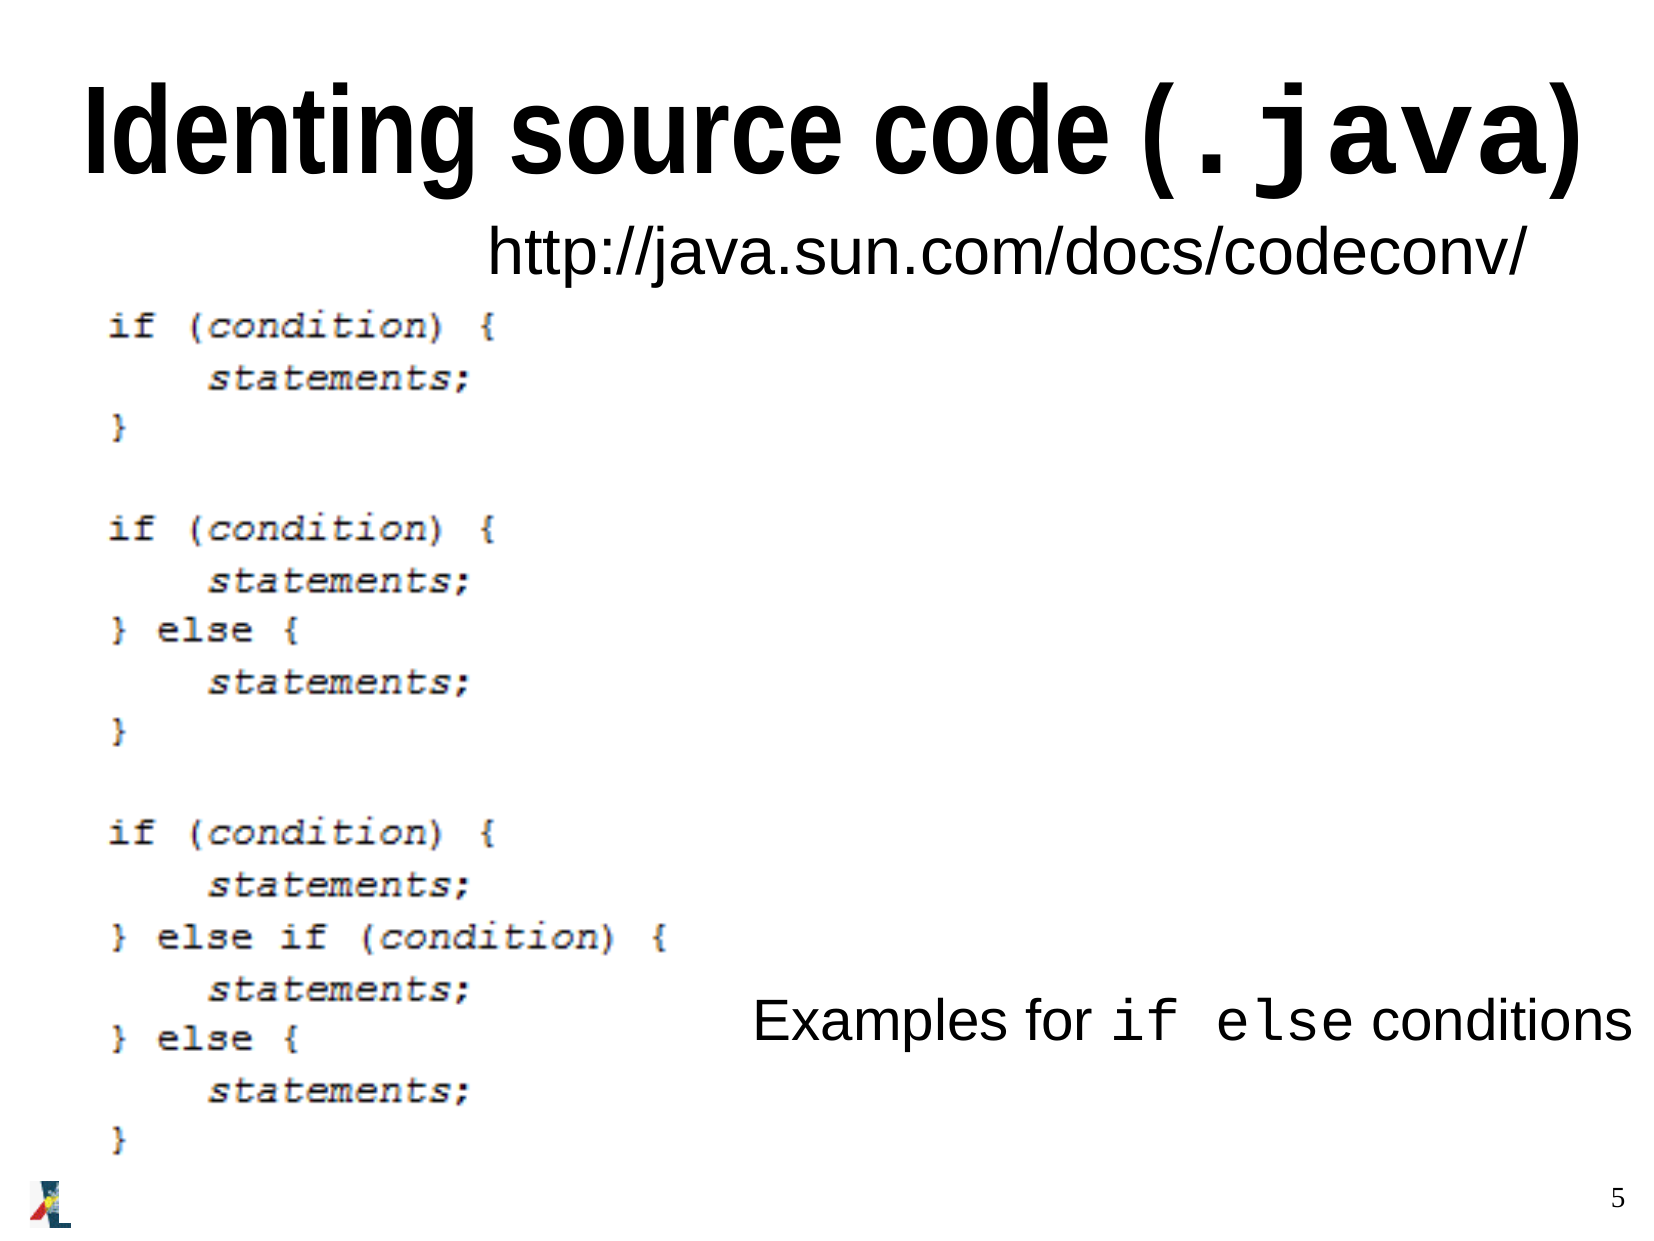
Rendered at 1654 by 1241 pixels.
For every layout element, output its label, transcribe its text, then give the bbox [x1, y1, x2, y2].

text_box Examples for if else conditions [738, 979, 1650, 1063]
text_box Identing source code (.java) [67, 49, 1599, 219]
picture [29, 277, 691, 1228]
text_box http://java.sun.com/docs/codeconv/ [472, 206, 1647, 322]
